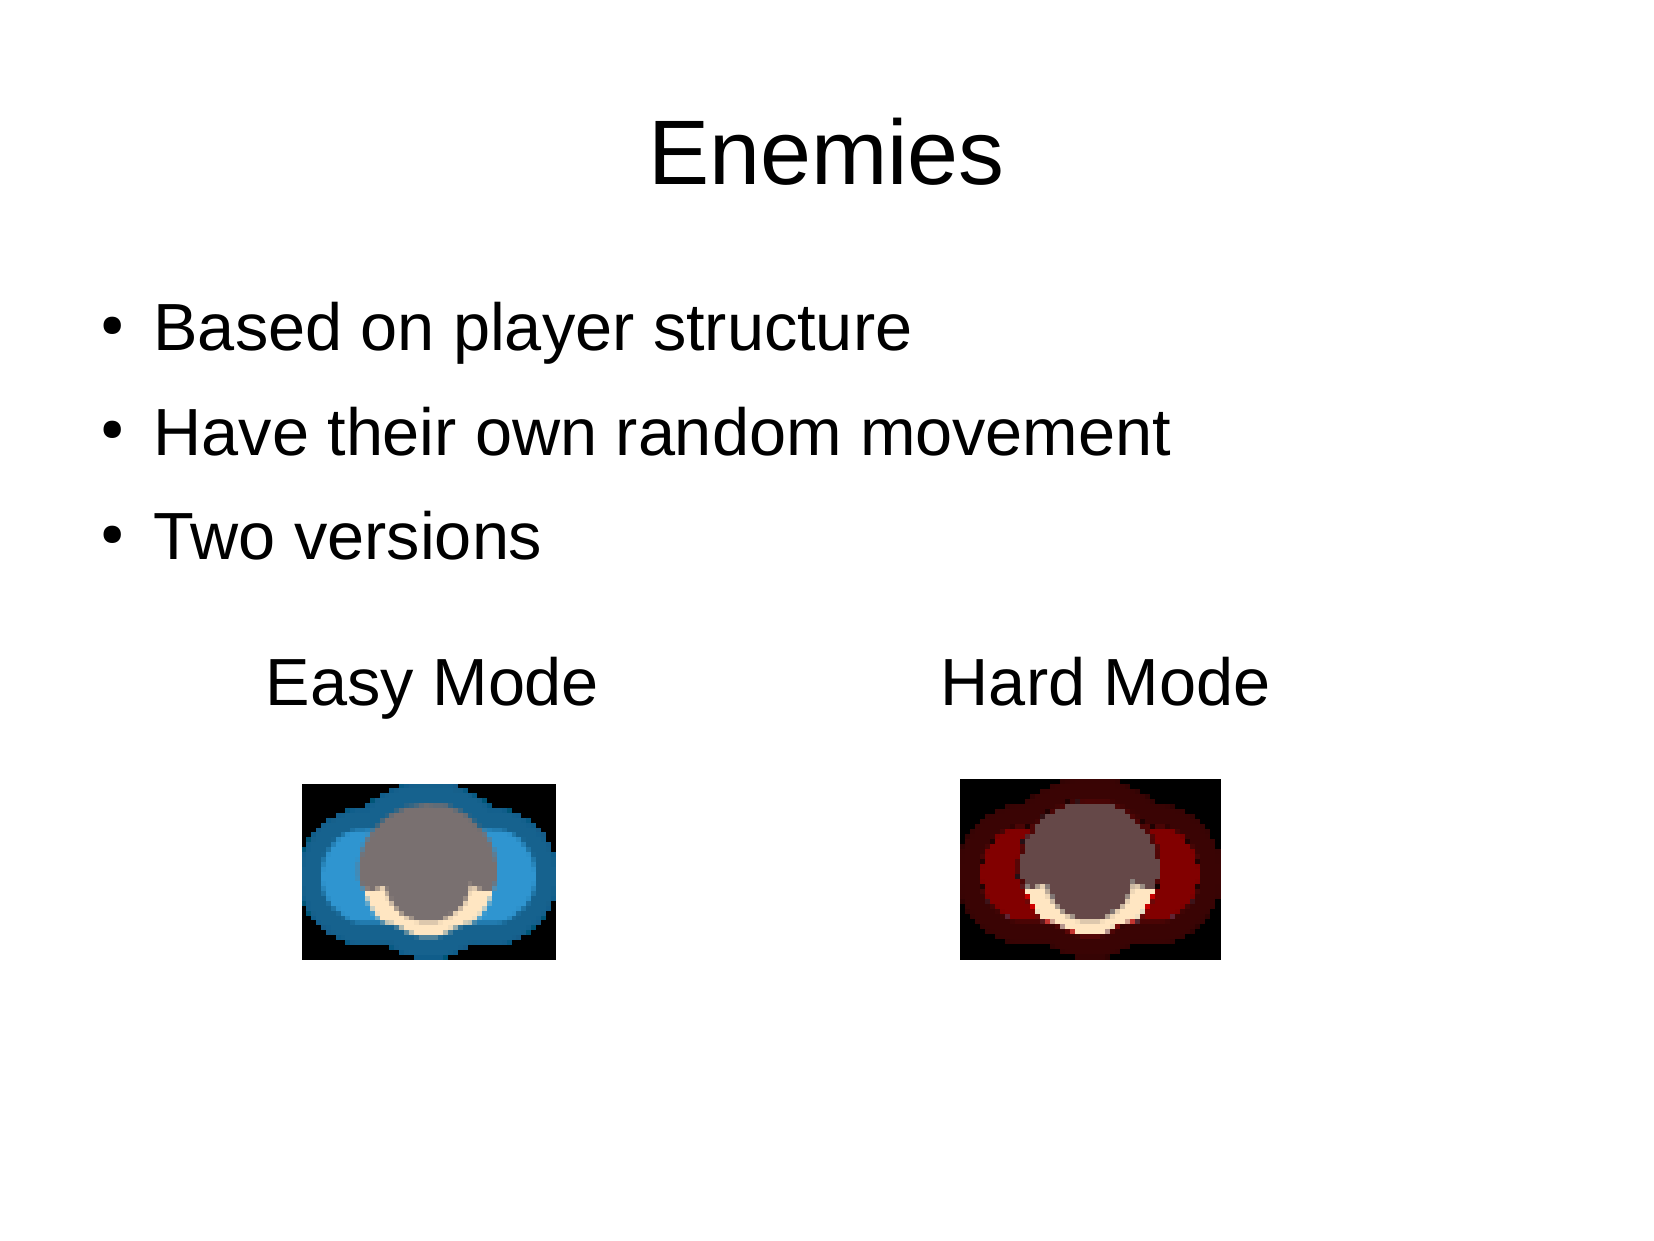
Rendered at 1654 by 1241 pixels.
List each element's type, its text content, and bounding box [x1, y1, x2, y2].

list Easy Mode Hard Mode [195, 645, 1591, 781]
list Based on player structure Have their own random movement Two versions [82, 290, 1571, 631]
picture [960, 781, 1221, 961]
title Enemies [82, 49, 1571, 257]
picture [302, 784, 556, 961]
